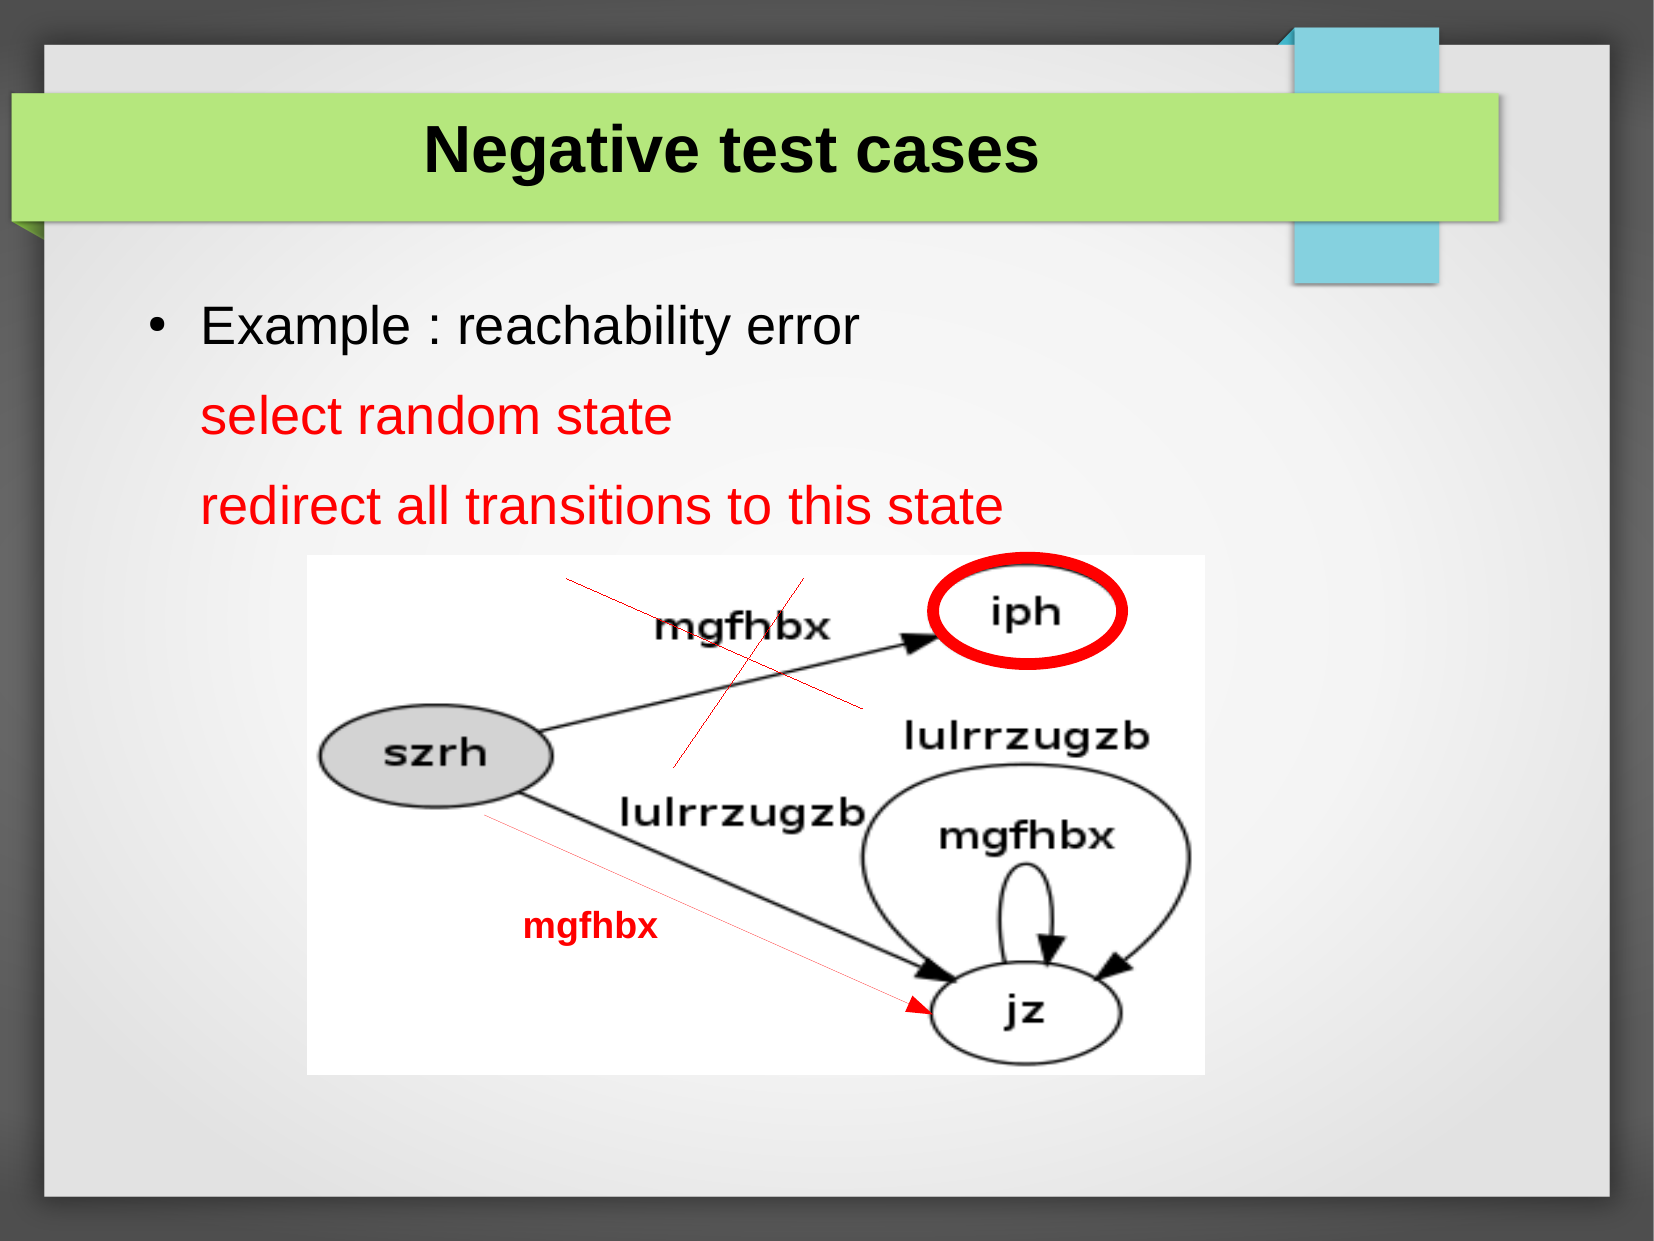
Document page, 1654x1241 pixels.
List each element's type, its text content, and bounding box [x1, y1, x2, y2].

text_box Negative test cases [188, 111, 1276, 187]
list Example : reachability error select random state redirect all transitions to this state [129, 295, 1489, 1015]
picture [0, 0, 1654, 1241]
text_box mgfhbx [507, 897, 709, 955]
